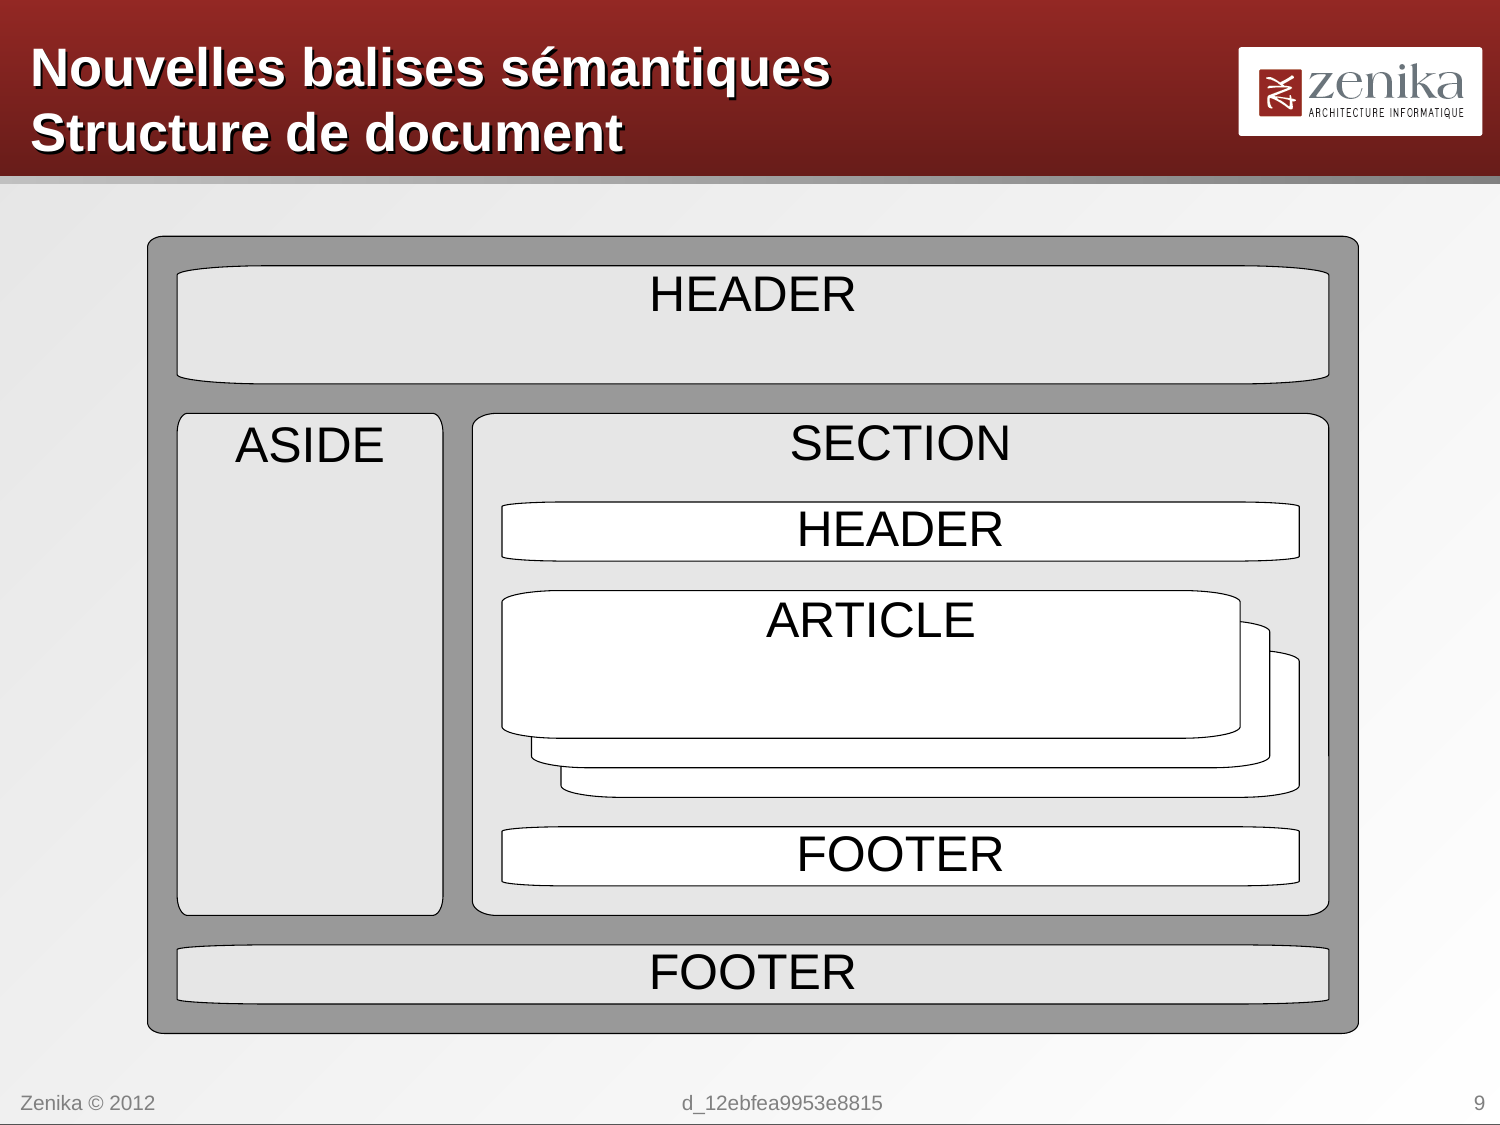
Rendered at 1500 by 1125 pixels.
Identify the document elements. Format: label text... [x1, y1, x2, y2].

text_box HEADER [177, 265, 1329, 384]
text_box ARTICLE [561, 651, 1300, 798]
text_box SECTION [472, 413, 1329, 916]
text_box [147, 236, 1359, 1034]
text_box FOOTER [177, 944, 1329, 1004]
title Nouvelles balises sémantiques Structure de document [30, 15, 1155, 180]
text_box FOOTER [501, 826, 1300, 886]
text_box HEADER [501, 501, 1300, 562]
picture [1257, 58, 1464, 125]
text_box ARTICLE [501, 590, 1241, 739]
text_box ASIDE [177, 413, 443, 916]
text_box ARTICLE [531, 621, 1270, 768]
